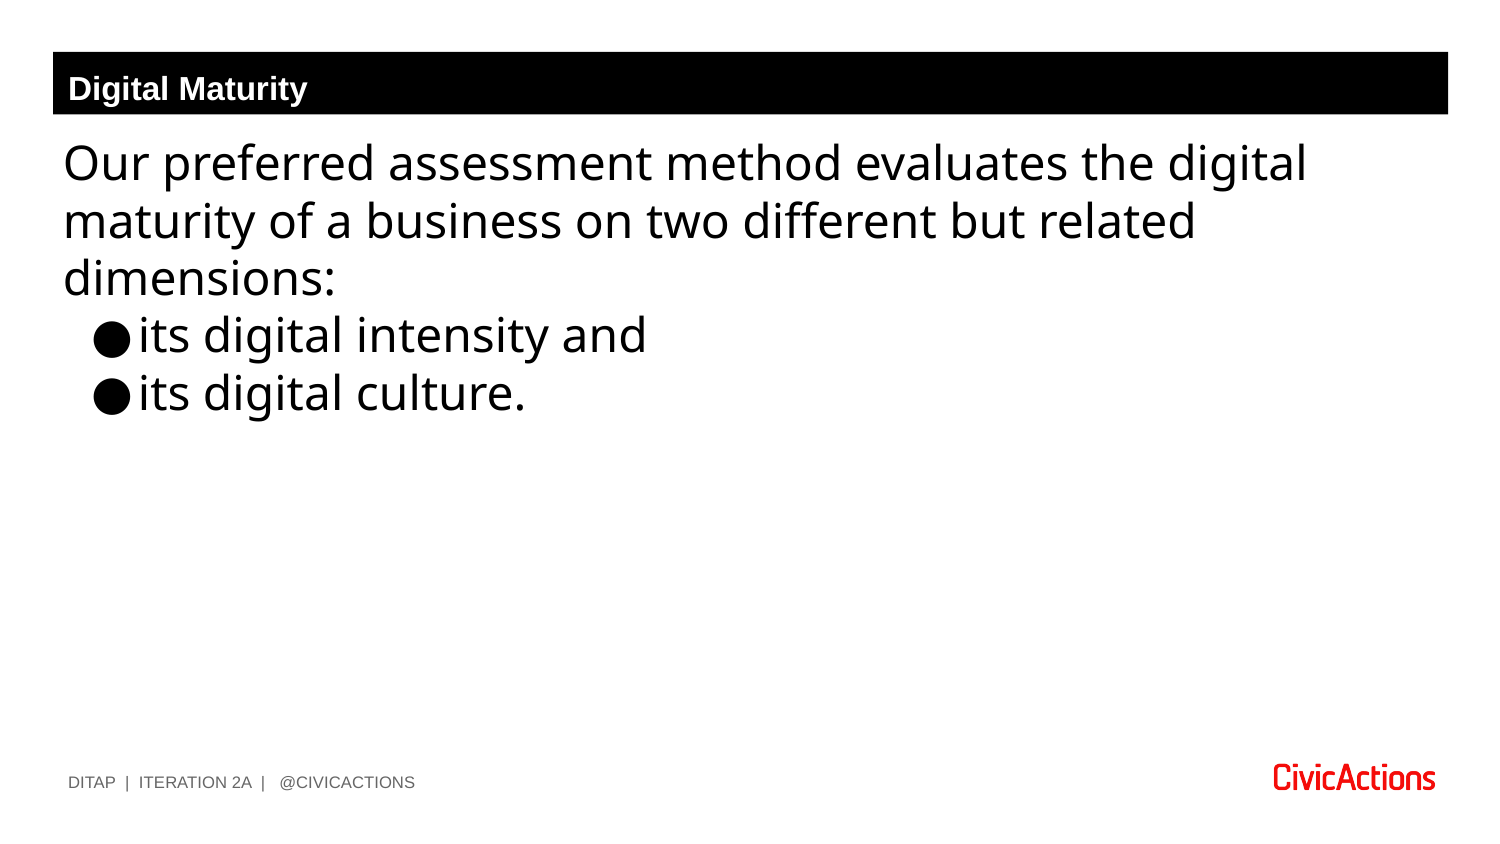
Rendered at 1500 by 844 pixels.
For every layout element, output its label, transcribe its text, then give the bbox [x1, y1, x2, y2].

title Digital Maturity [53, 51, 1449, 115]
list Our preferred assessment method evaluates the digital maturity of a business on two different but related dimensions: its digital intensity and its digital culture. [53, 123, 1449, 717]
picture [1271, 758, 1438, 795]
